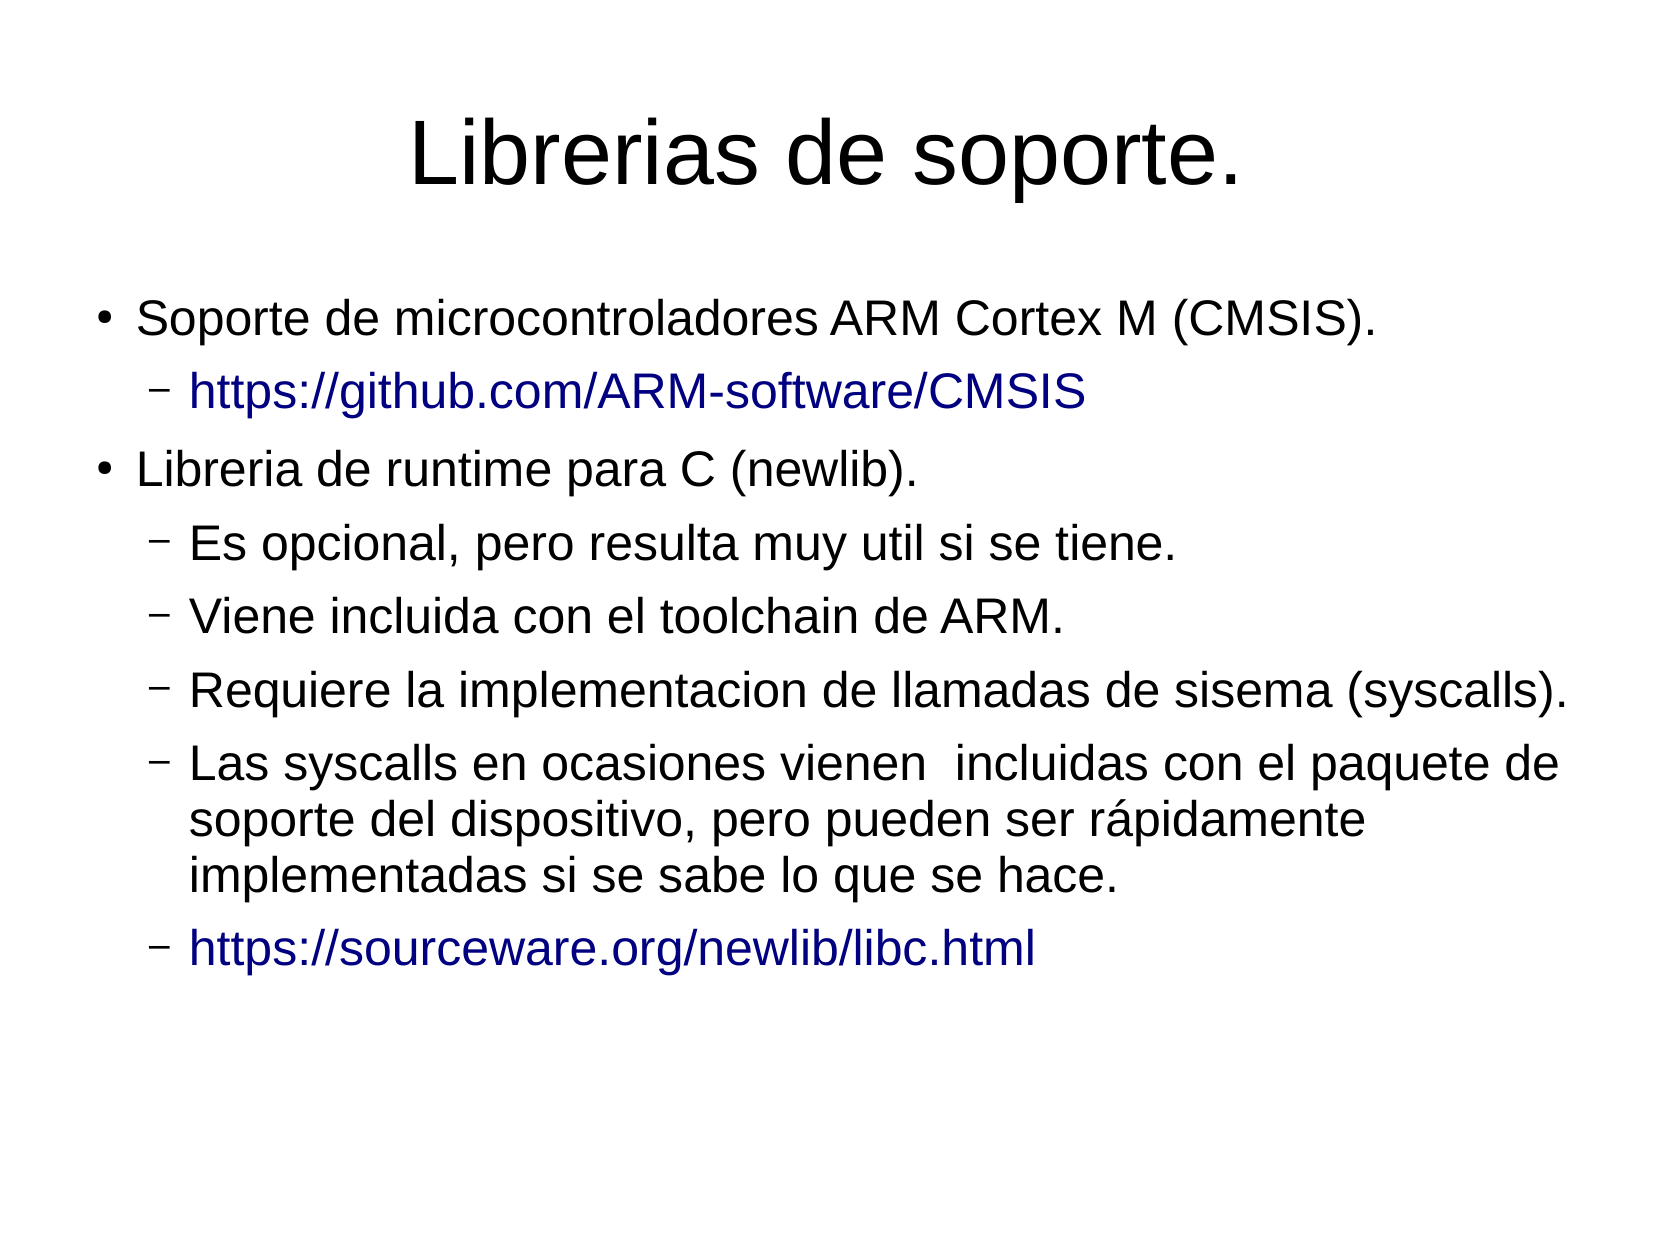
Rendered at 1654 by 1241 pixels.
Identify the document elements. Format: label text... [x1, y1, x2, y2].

list Soporte de microcontroladores ARM Cortex M (CMSIS). https://github.com/ARM-software/CMSIS Libreria de runtime para C (newlib). Es opcional, pero resulta muy util si se tiene. Viene incluida con el toolchain de ARM. Requiere la implementacion de llamadas de sisema (syscalls). Las syscalls en ocasiones vienen incluidas con el paquete de soporte del dispositivo, pero pueden ser rápidamente implementadas si se sabe lo que se hace. https://sourceware.org/newlib/libc.html [82, 290, 1571, 1010]
title Librerias de soporte. [82, 49, 1571, 257]
